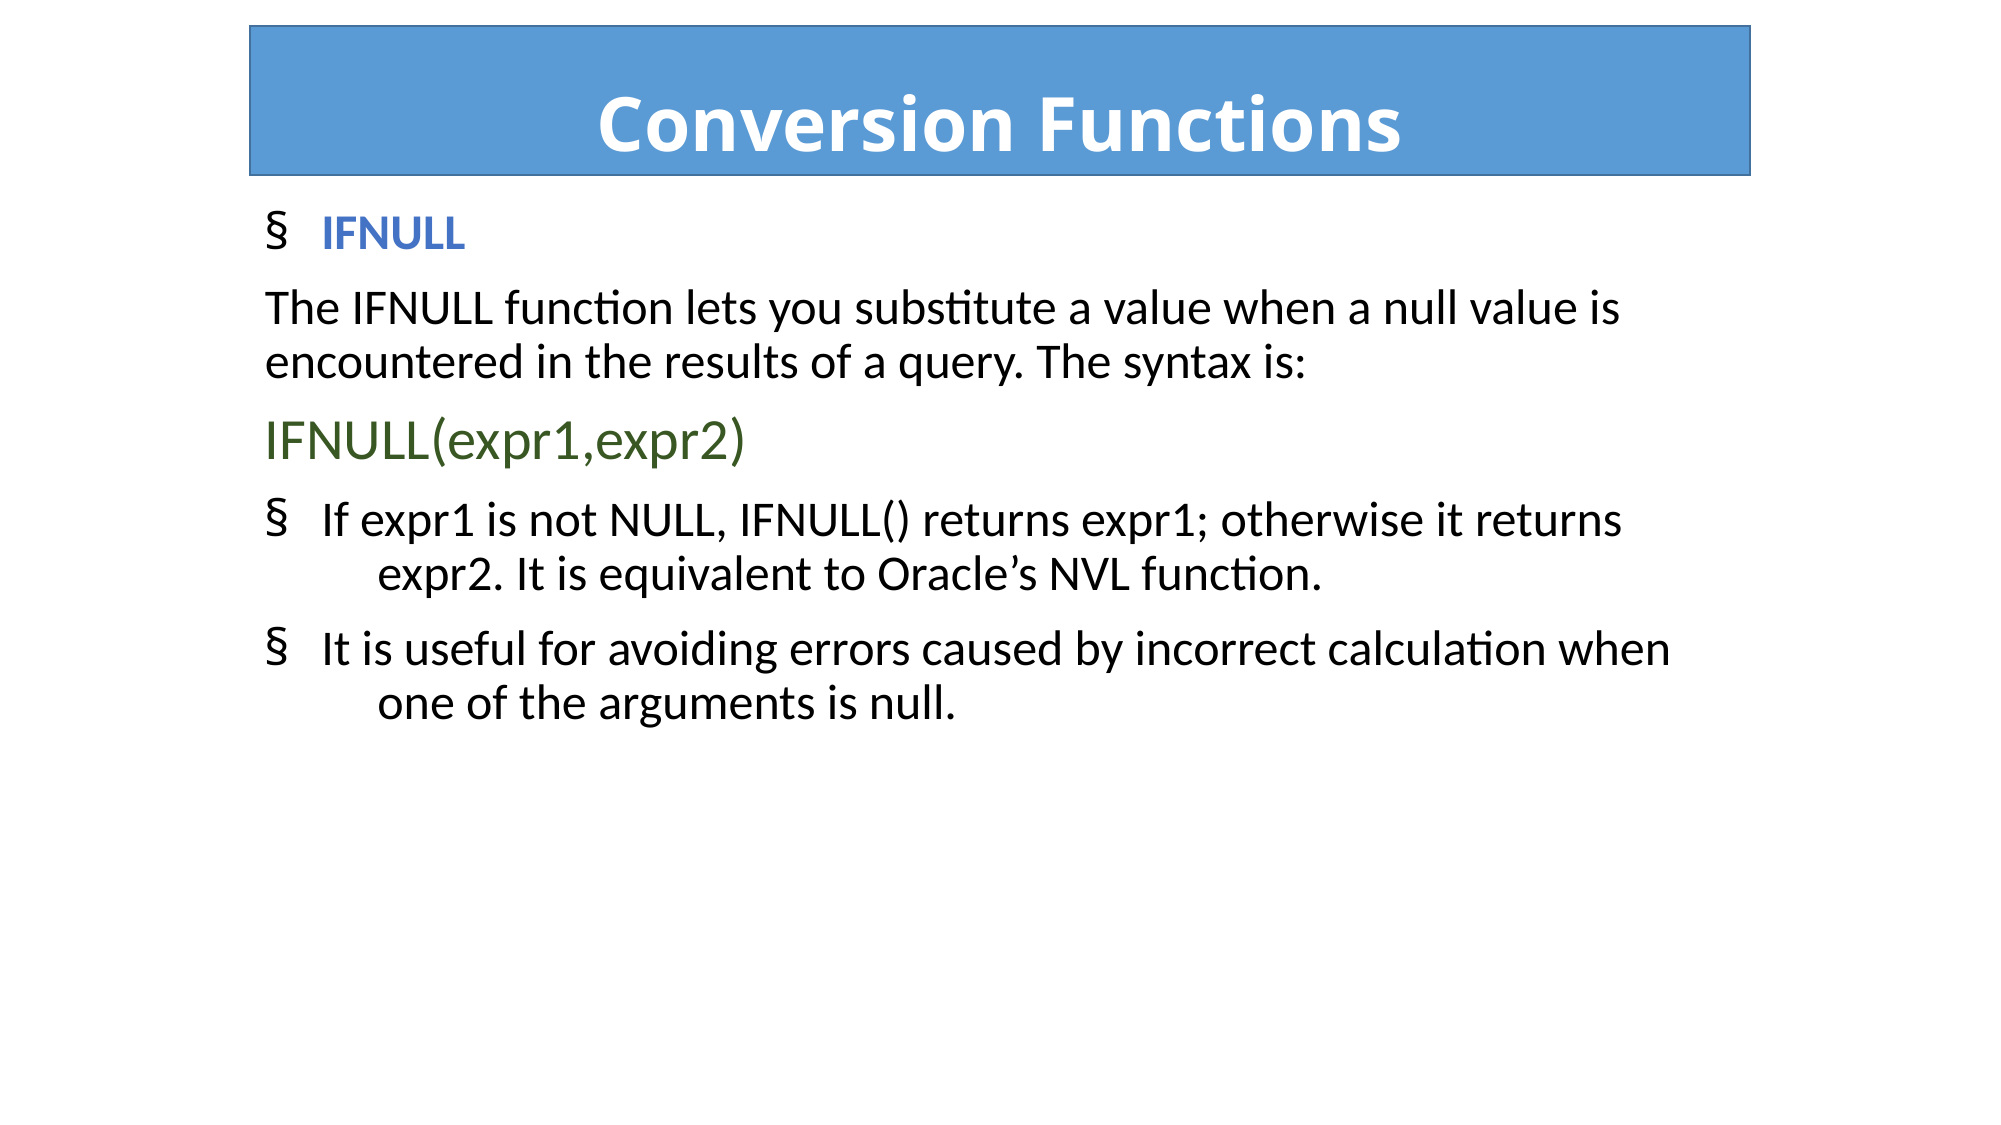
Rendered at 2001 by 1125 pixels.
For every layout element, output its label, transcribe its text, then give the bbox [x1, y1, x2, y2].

subtitle IFNULL The IFNULL function lets you substitute a value when a null value is encountered in the results of a query. The syntax is: IFNULL(expr1,expr2) If expr1 is not NULL, IFNULL() returns expr1; otherwise it returns expr2. It is equivalent to Oracle’s NVL function. It is useful for avoiding errors caused by incorrect calculation when one of the arguments is null. [249, 198, 1750, 1051]
title Conversion Functions [249, 26, 1750, 176]
